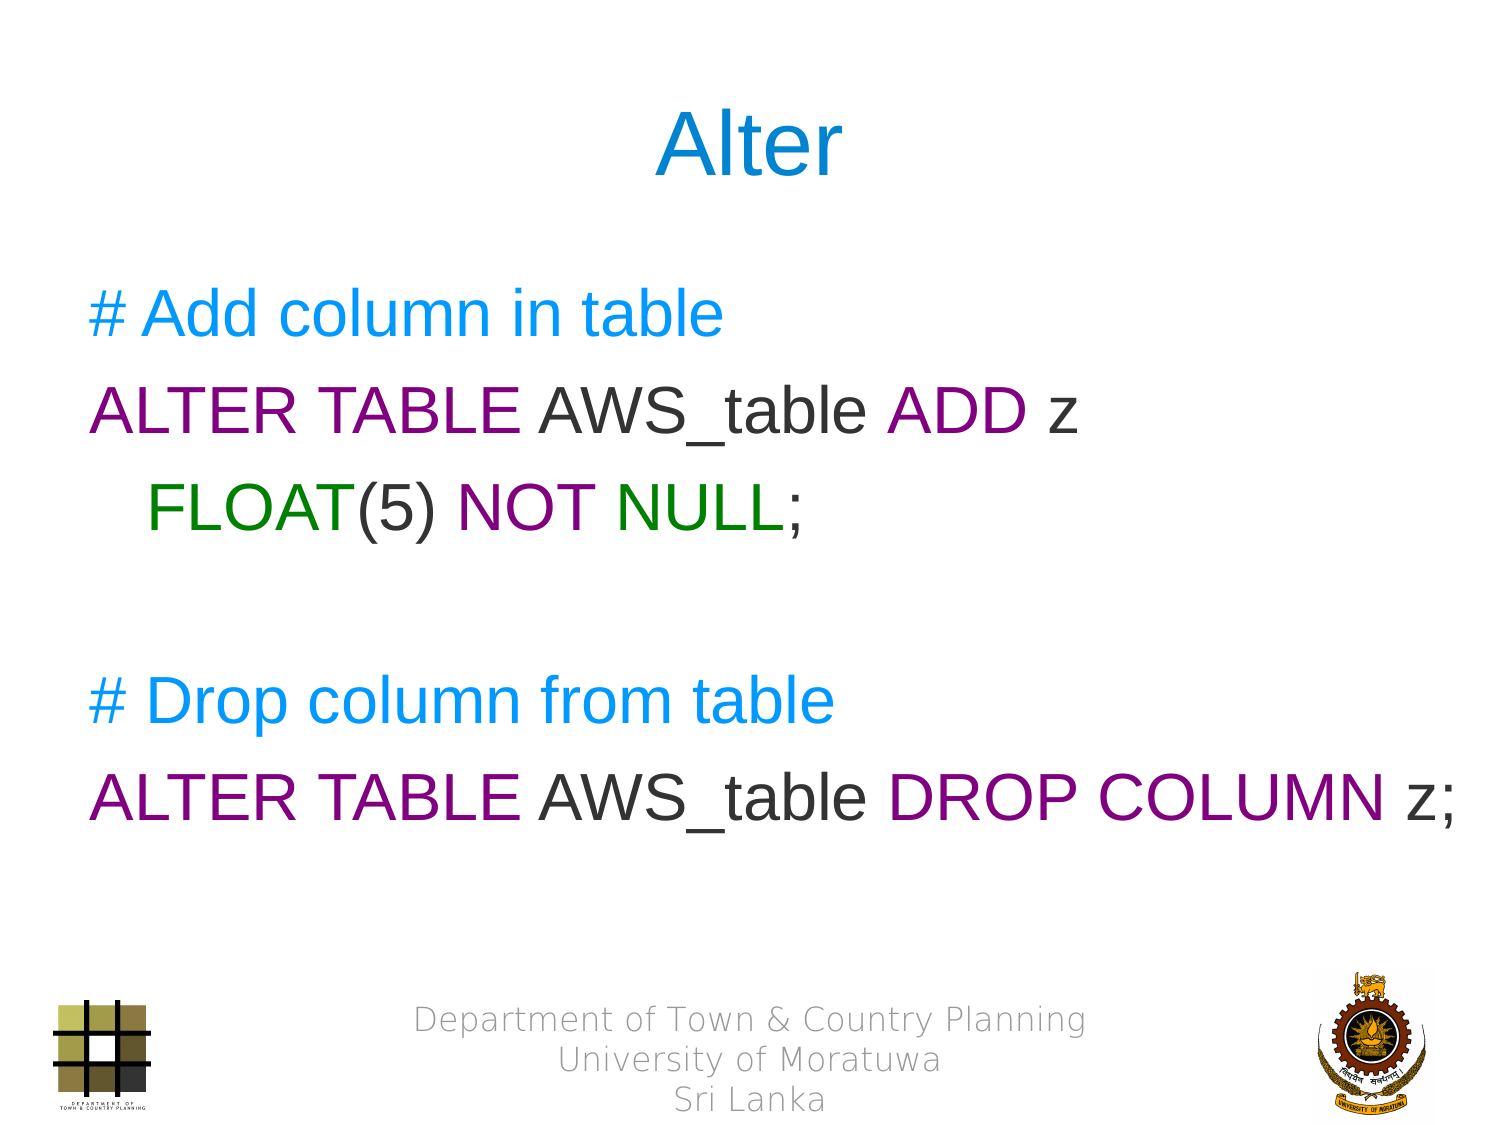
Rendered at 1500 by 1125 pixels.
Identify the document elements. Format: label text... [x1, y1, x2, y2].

picture [1312, 966, 1435, 1125]
title Alter [75, 45, 1426, 233]
list # Add column in table ALTER TABLE AWS_table ADD z FLOAT(5) NOT NULL; # Drop column from table ALTER TABLE AWS_table DROP COLUMN z; [75, 262, 1486, 916]
picture [53, 1000, 151, 1110]
